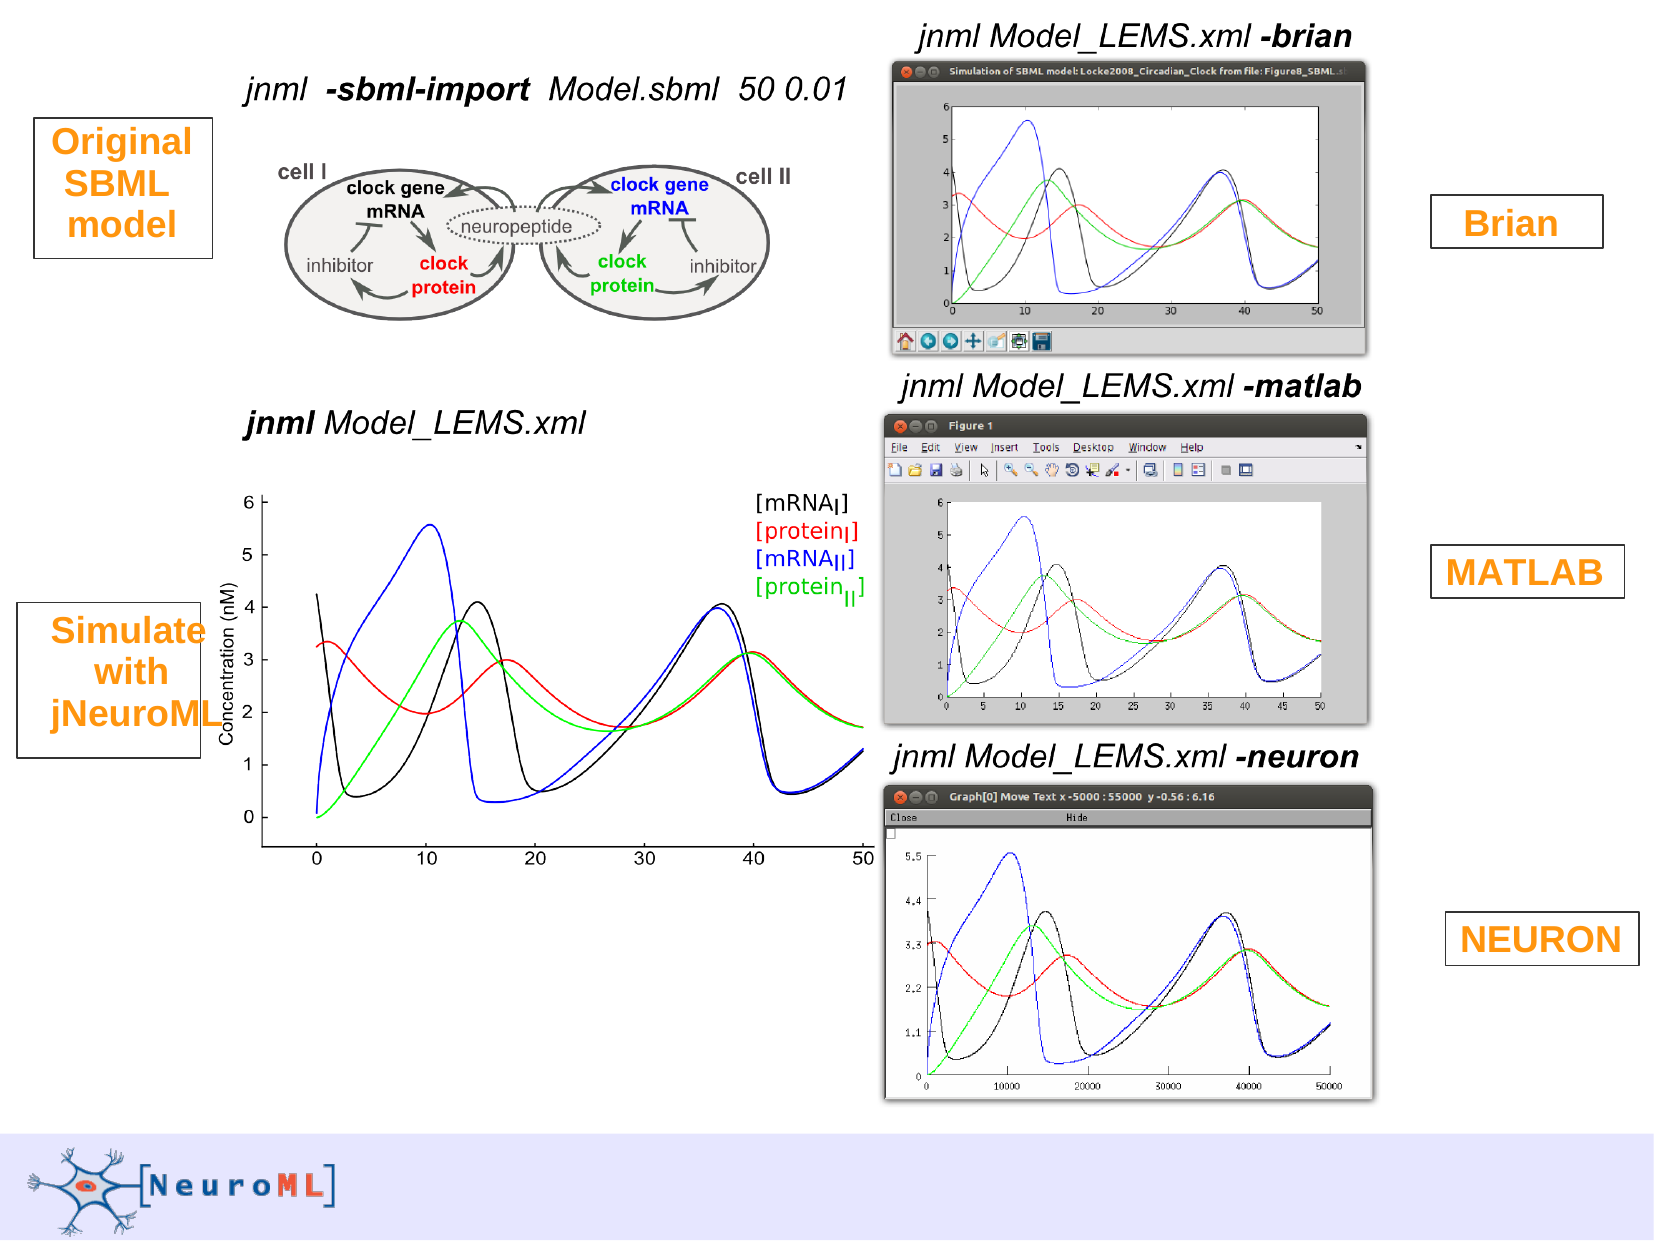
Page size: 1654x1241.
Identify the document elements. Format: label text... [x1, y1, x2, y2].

text_box [190, 602, 201, 624]
text_box [16, 602, 35, 758]
text_box Original SBML model [29, 113, 215, 254]
text_box [1430, 195, 1448, 249]
text_box [34, 254, 213, 259]
text_box [1620, 544, 1625, 598]
text_box [192, 634, 201, 640]
picture [212, 21, 1382, 1135]
text_box [190, 642, 201, 758]
text_box NEURON [1445, 912, 1638, 969]
text_box Brian [1448, 195, 1574, 252]
picture [27, 1147, 335, 1237]
text_box MATLAB [1430, 544, 1620, 602]
text_box [1574, 195, 1604, 249]
text_box Simulate with jNeuroML [35, 602, 190, 768]
text_box [192, 626, 200, 631]
